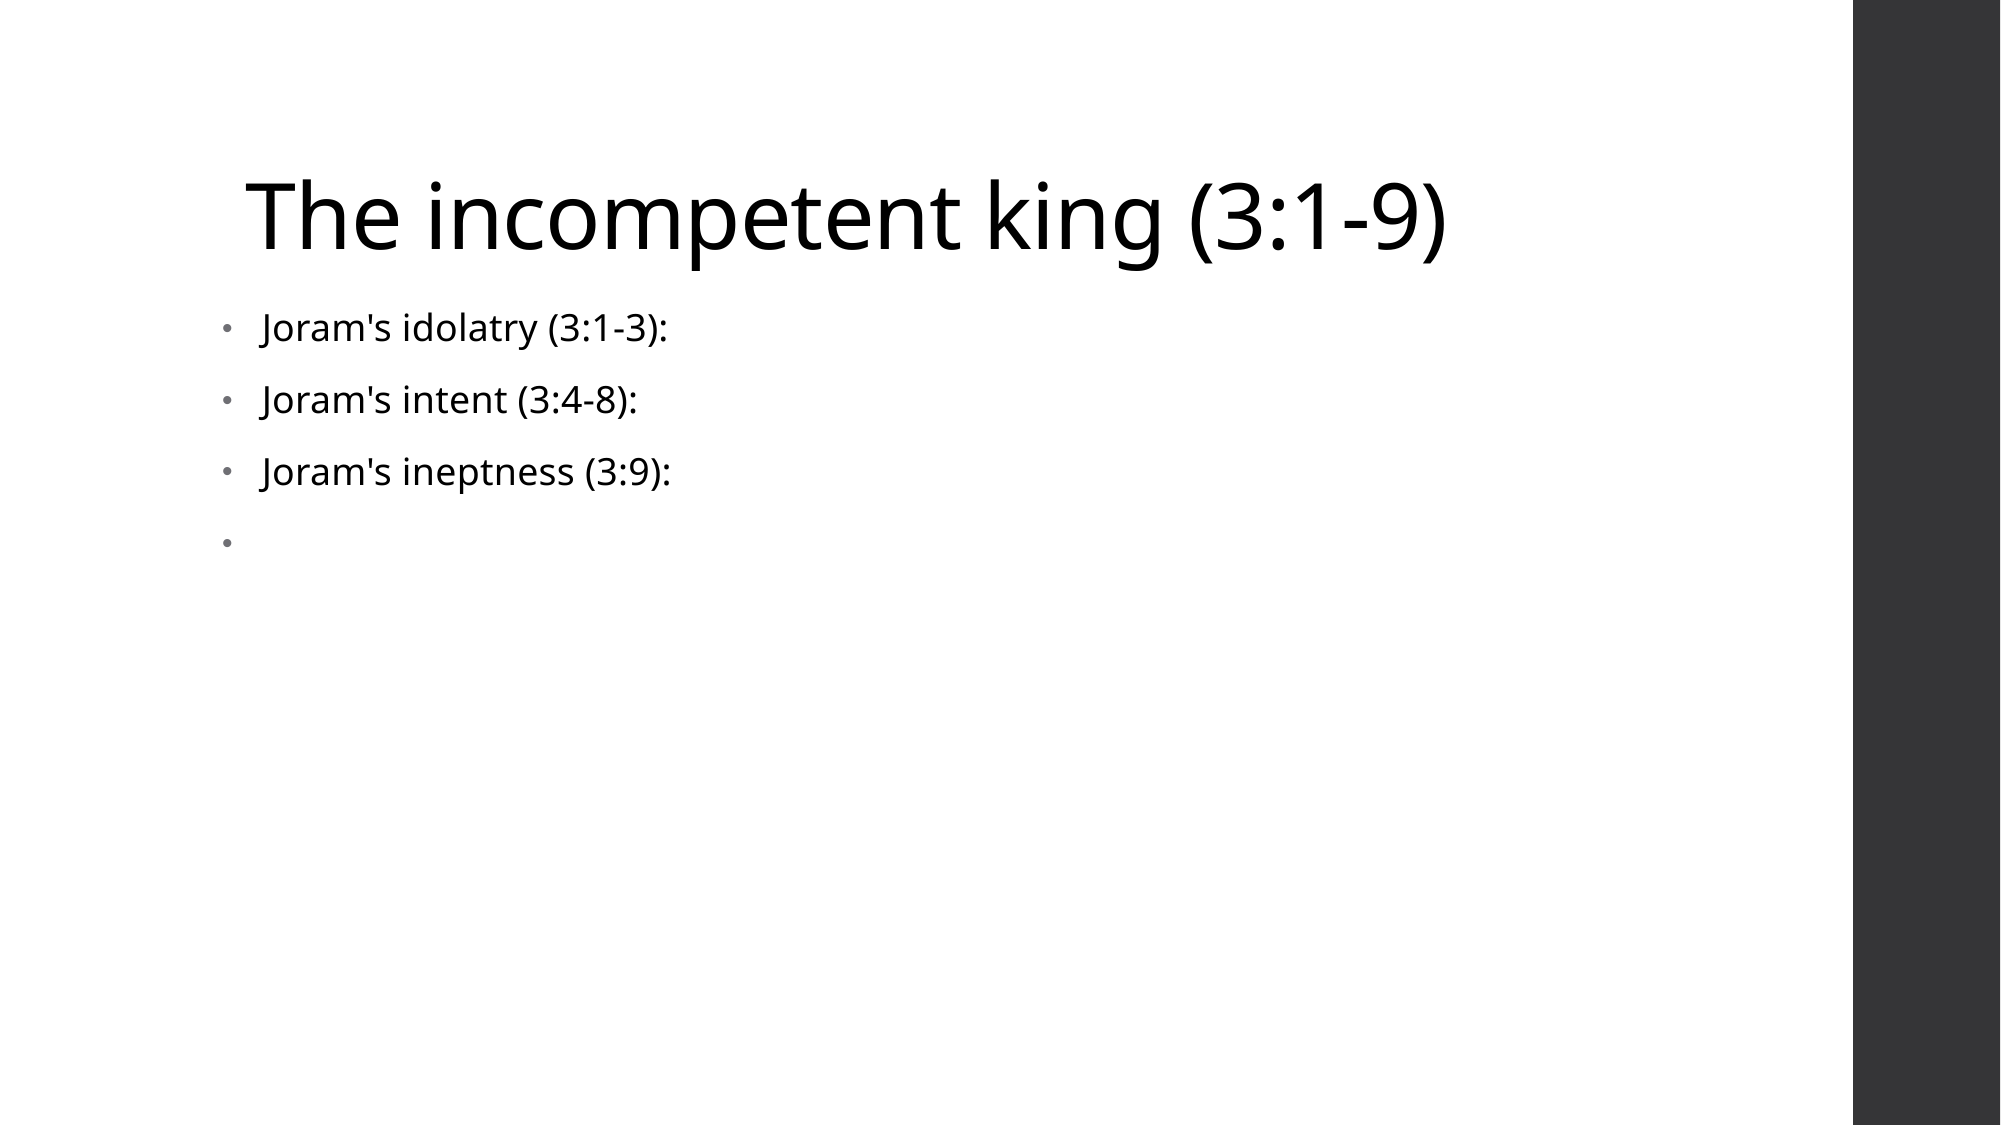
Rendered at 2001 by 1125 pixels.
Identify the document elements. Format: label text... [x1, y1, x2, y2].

title The incompetent king (3:1-9) [206, 60, 1797, 278]
list Joram's idolatry (3:1-3): Joram's intent (3:4-8): Joram's ineptness (3:9): [206, 299, 1617, 1014]
